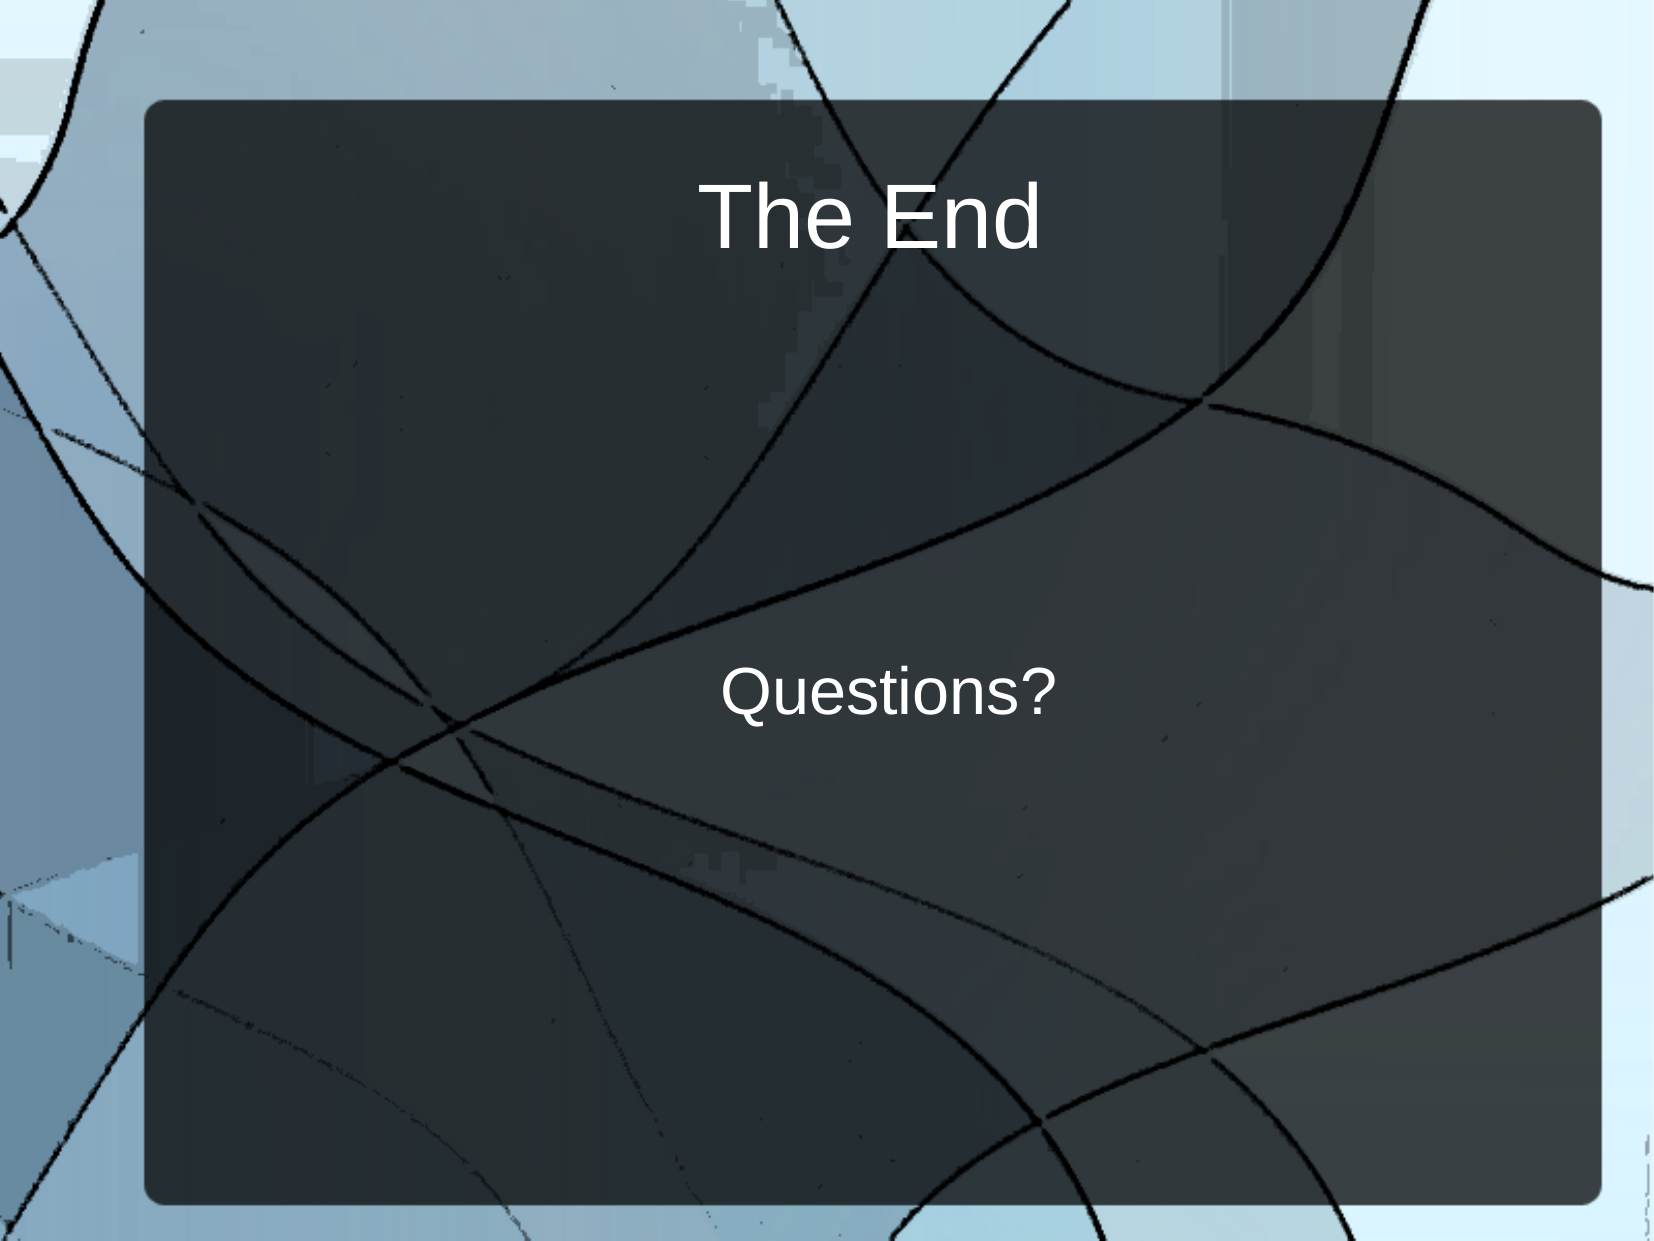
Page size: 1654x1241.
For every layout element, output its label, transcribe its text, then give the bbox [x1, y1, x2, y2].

title The End [159, 108, 1583, 325]
subtitle Questions? [206, 356, 1571, 1027]
picture [0, 0, 1654, 1241]
